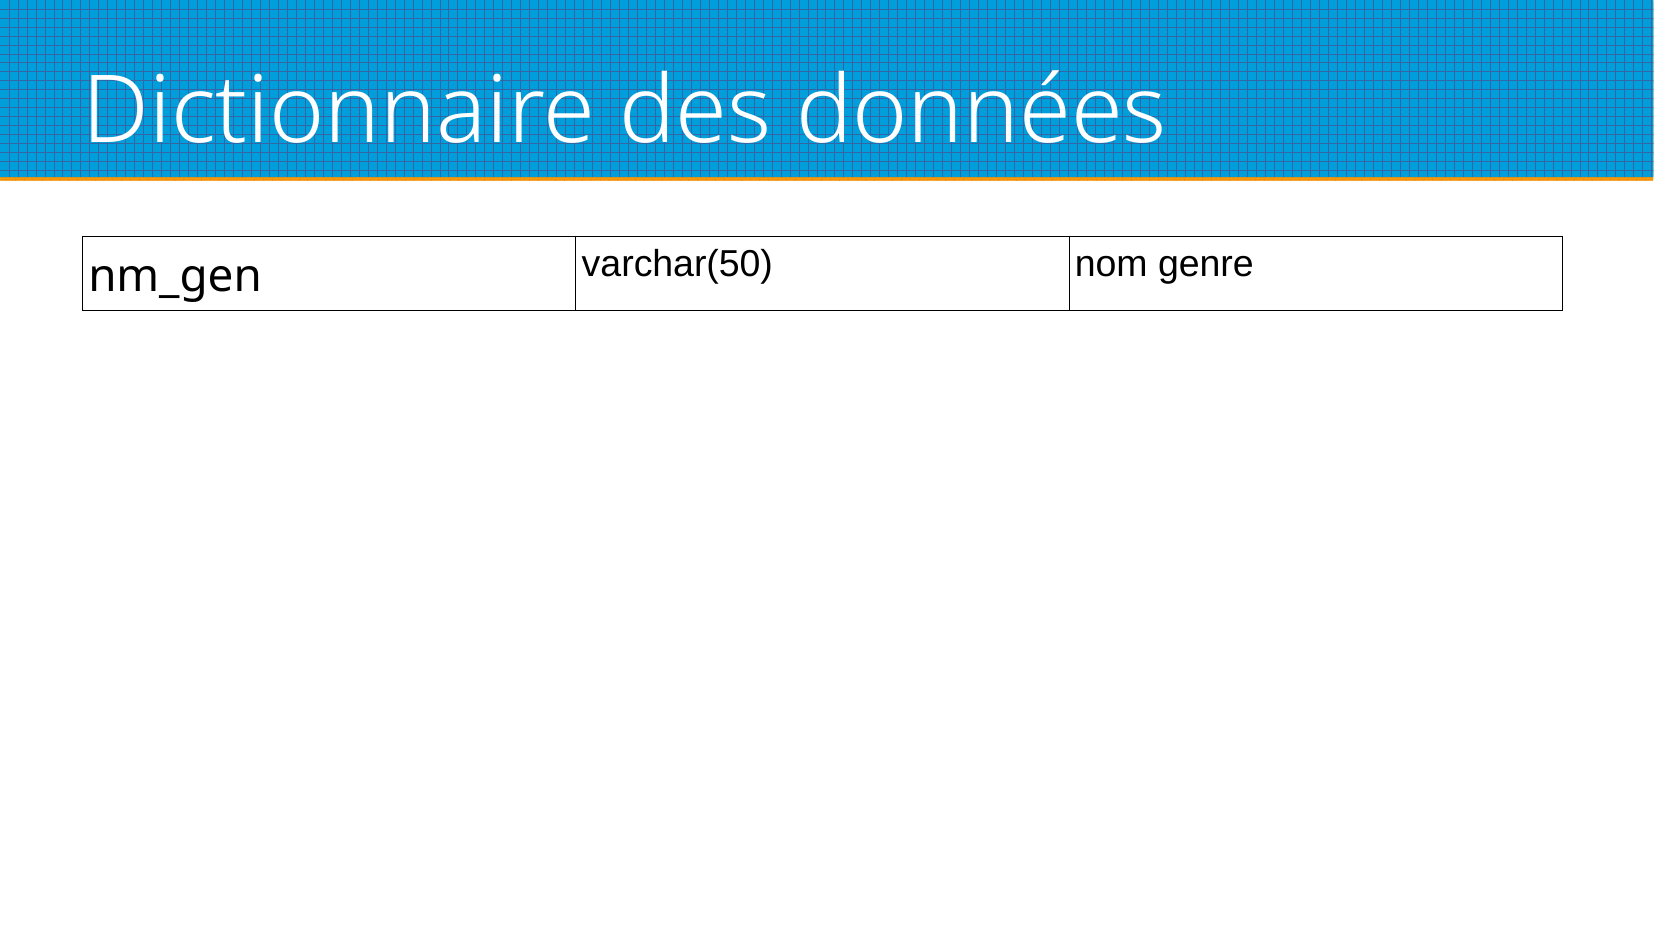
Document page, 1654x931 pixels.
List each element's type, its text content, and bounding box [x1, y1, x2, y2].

table_header varchar(50) [576, 237, 1069, 310]
table_header nom genre [1070, 237, 1562, 310]
table_header nm_gen [83, 237, 575, 310]
title Dictionnaire des données [82, 14, 1571, 171]
